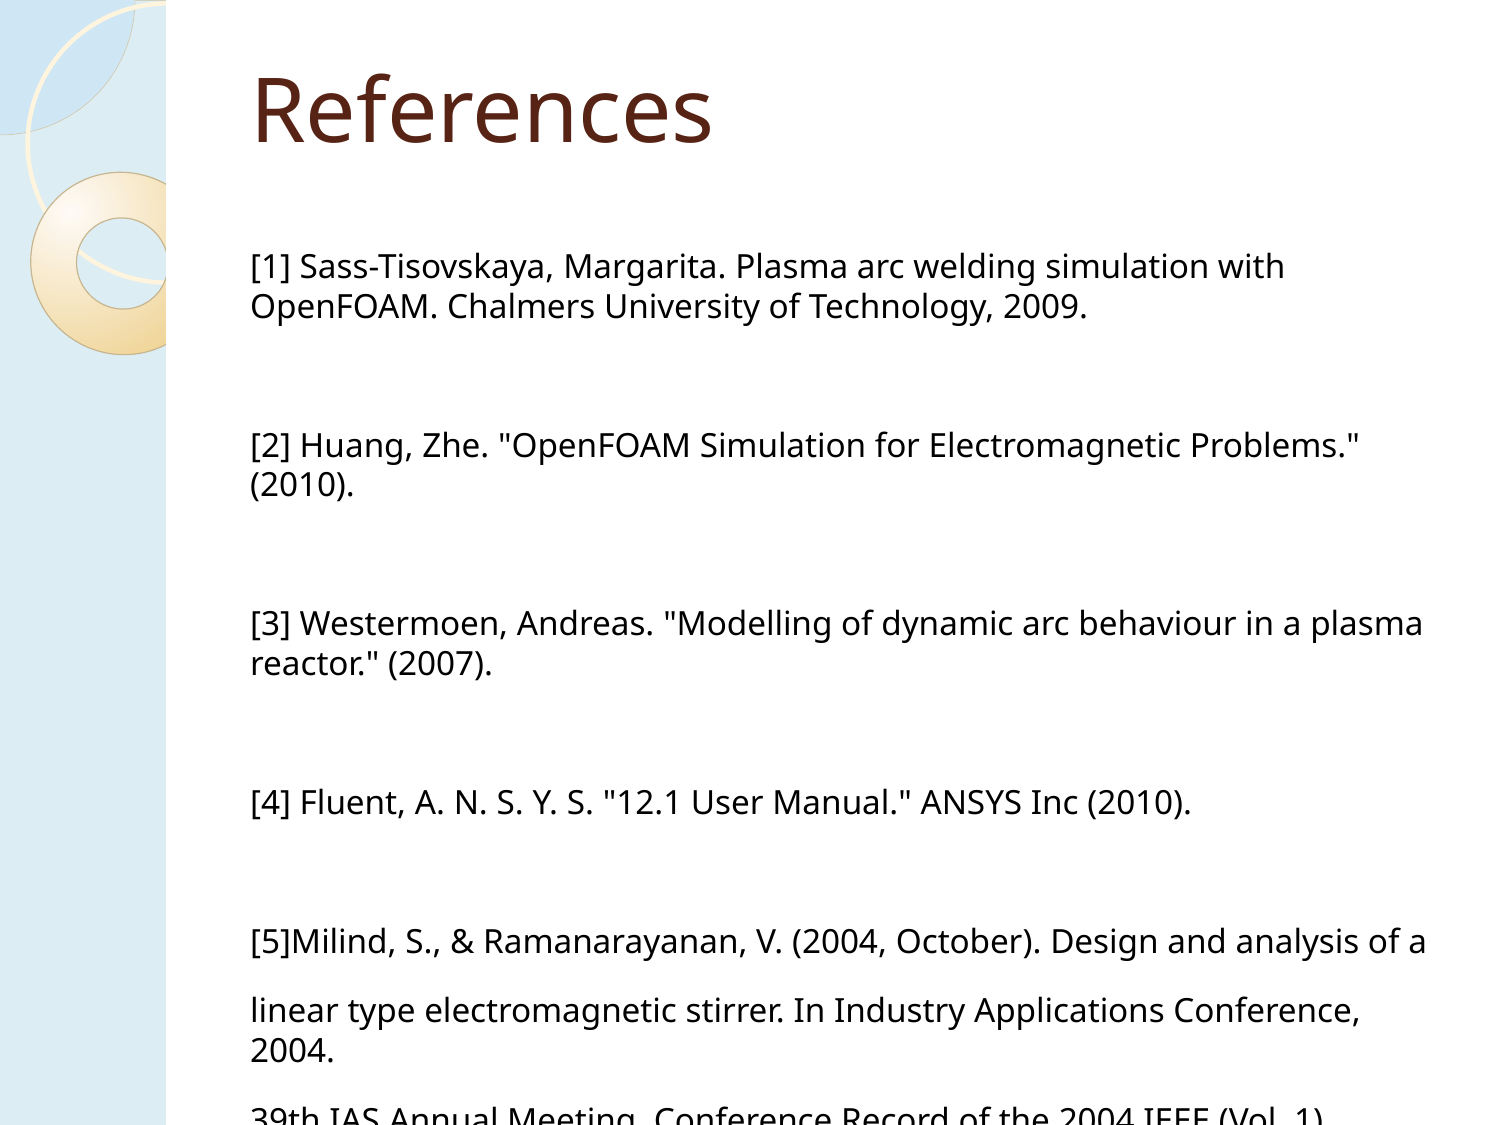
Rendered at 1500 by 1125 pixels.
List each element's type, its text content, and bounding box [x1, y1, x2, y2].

list [1] Sass-Tisovskaya, Margarita. Plasma arc welding simulation with OpenFOAM. Chalmers University of Technology, 2009. [2] Huang, Zhe. "OpenFOAM Simulation for Electromagnetic Problems." (2010). [3] Westermoen, Andreas. "Modelling of dynamic arc behaviour in a plasma reactor." (2007). [4] Fluent, A. N. S. Y. S. "12.1 User Manual." ANSYS Inc (2010). [5]Milind, S., & Ramanarayanan, V. (2004, October). Design and analysis of a linear type electromagnetic stirrer. In Industry Applications Conference, 2004. 39th IAS Annual Meeting. Conference Record of the 2004 IEEE (Vol. 1). IEEE. [235, 237, 1466, 1025]
title References [235, 45, 1466, 233]
